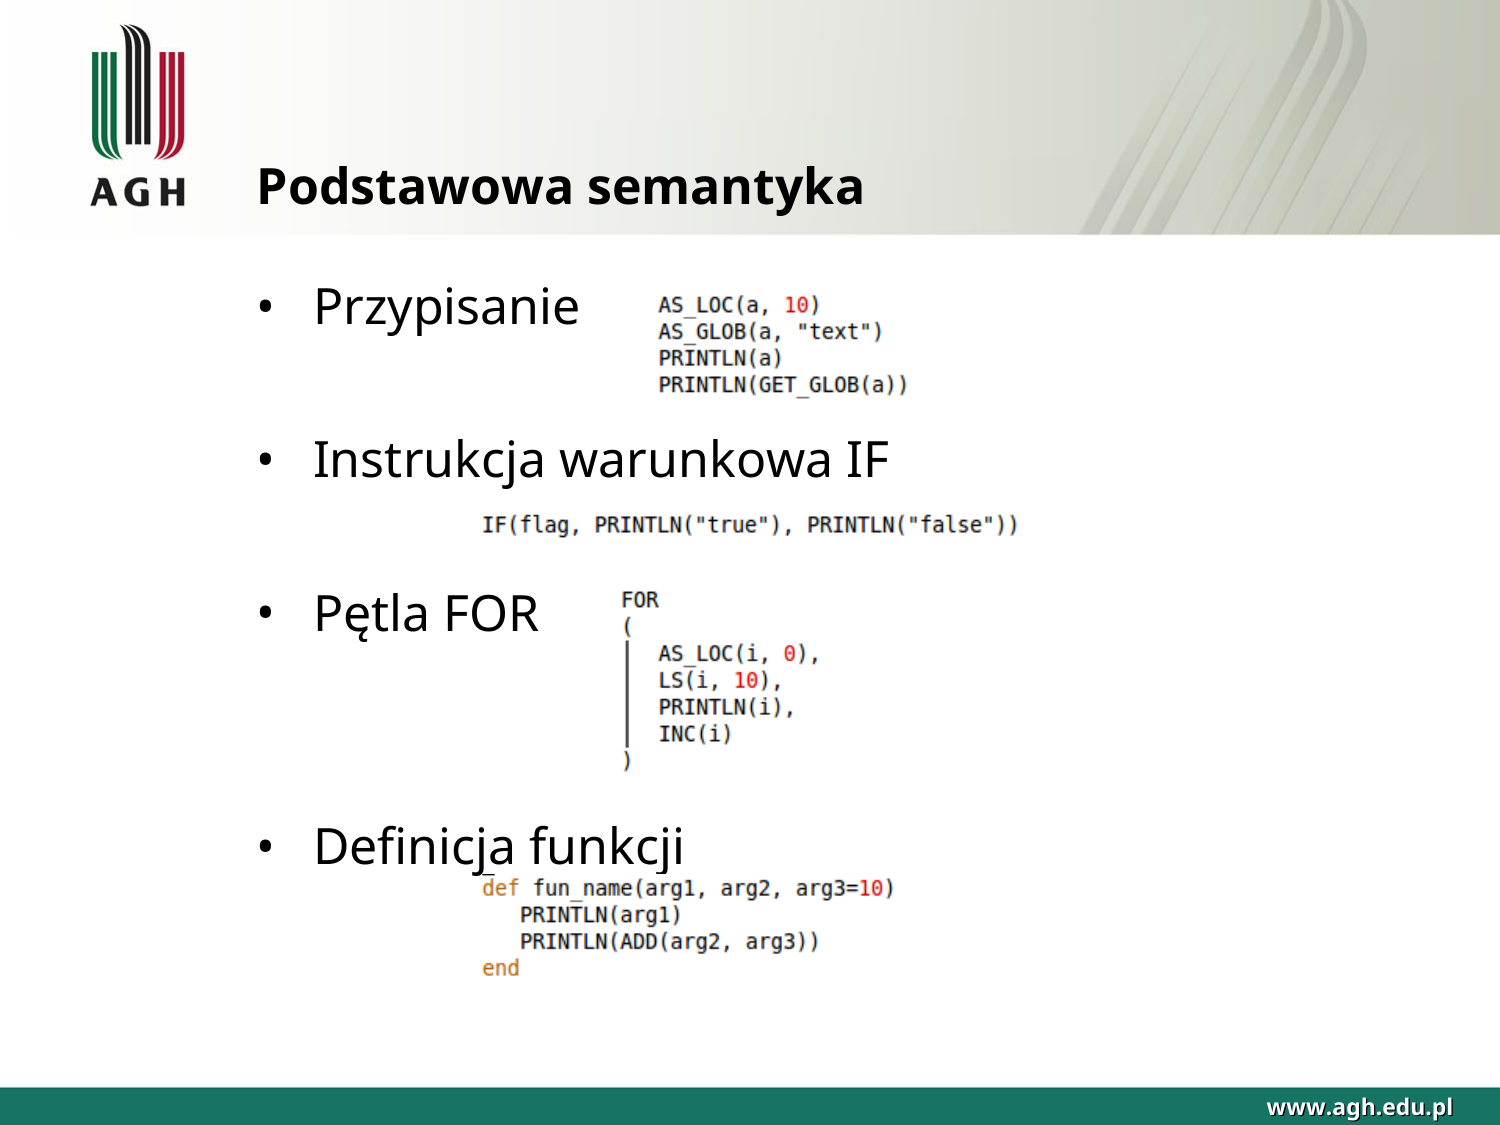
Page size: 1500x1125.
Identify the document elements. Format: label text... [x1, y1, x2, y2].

picture [0, 0, 1500, 1125]
text_box www.agh.edu.pl [1251, 1084, 1500, 1125]
list Przypisanie Instrukcja warunkowa IF Pętla FOR Definicja funkcji [242, 267, 1425, 1005]
title Podstawowa semantyka [242, 137, 1436, 233]
